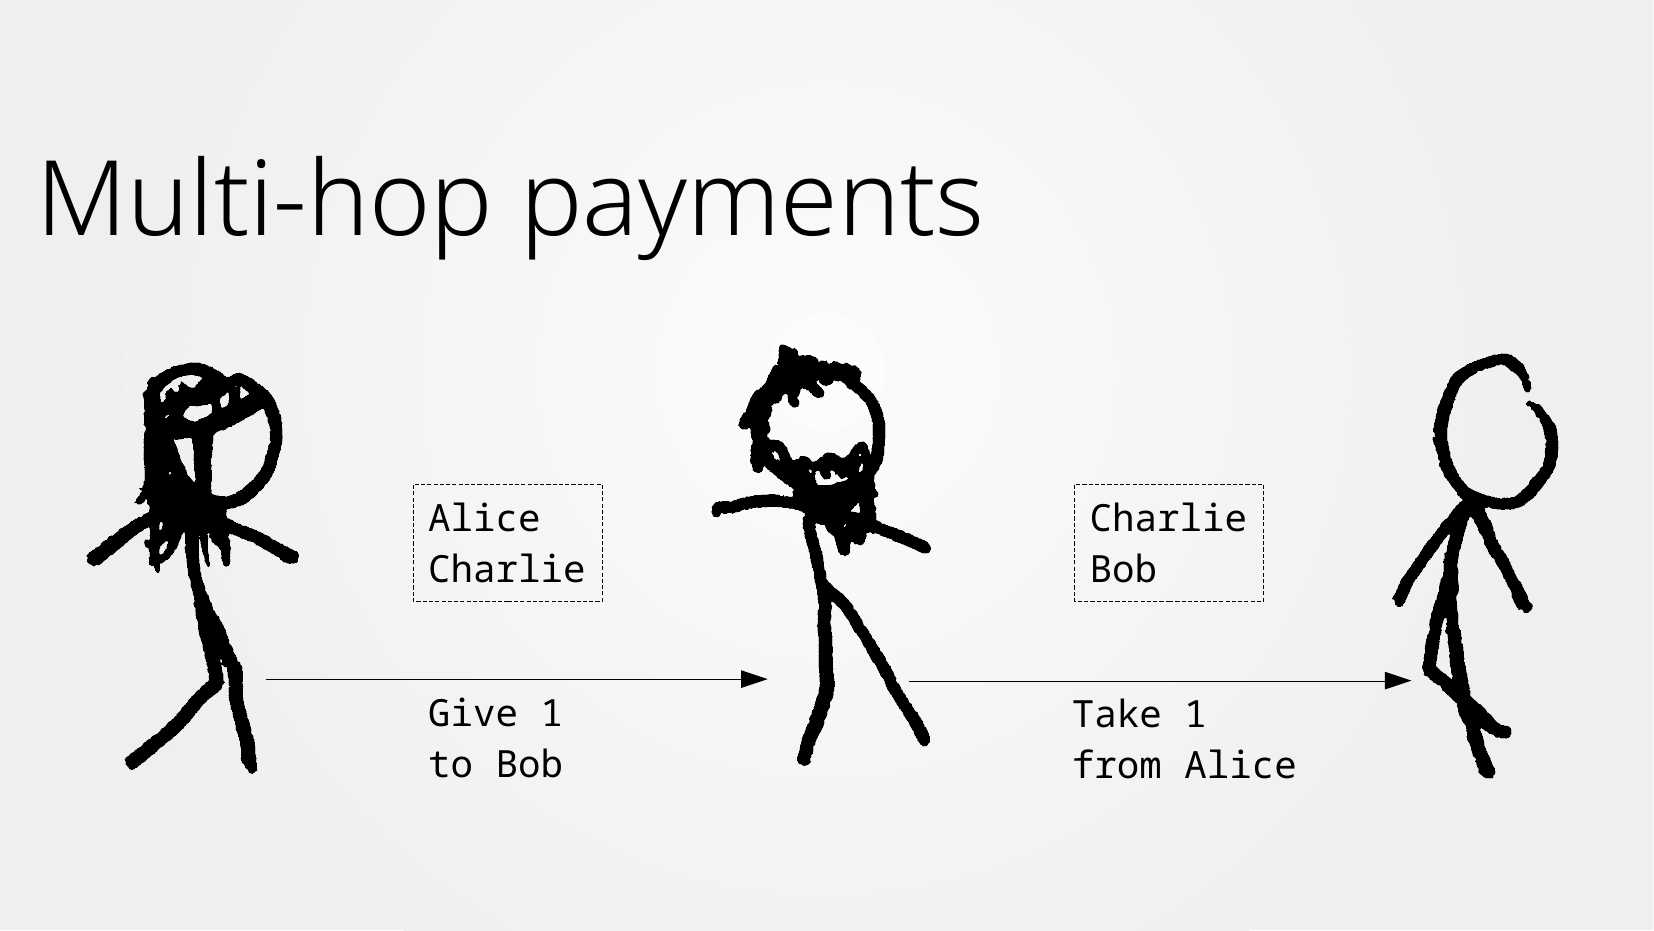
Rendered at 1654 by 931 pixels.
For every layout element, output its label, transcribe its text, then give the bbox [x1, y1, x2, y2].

text_box Take 1 from Alice [1057, 682, 1329, 798]
title Multi-hop payments [36, 59, 1123, 331]
picture [1387, 348, 1563, 783]
text_box Give 1 to Bob [413, 680, 591, 786]
picture [708, 341, 934, 768]
text_box Charlie Bob [1074, 484, 1264, 591]
picture [84, 360, 302, 774]
text_box Alice Charlie [413, 484, 603, 591]
